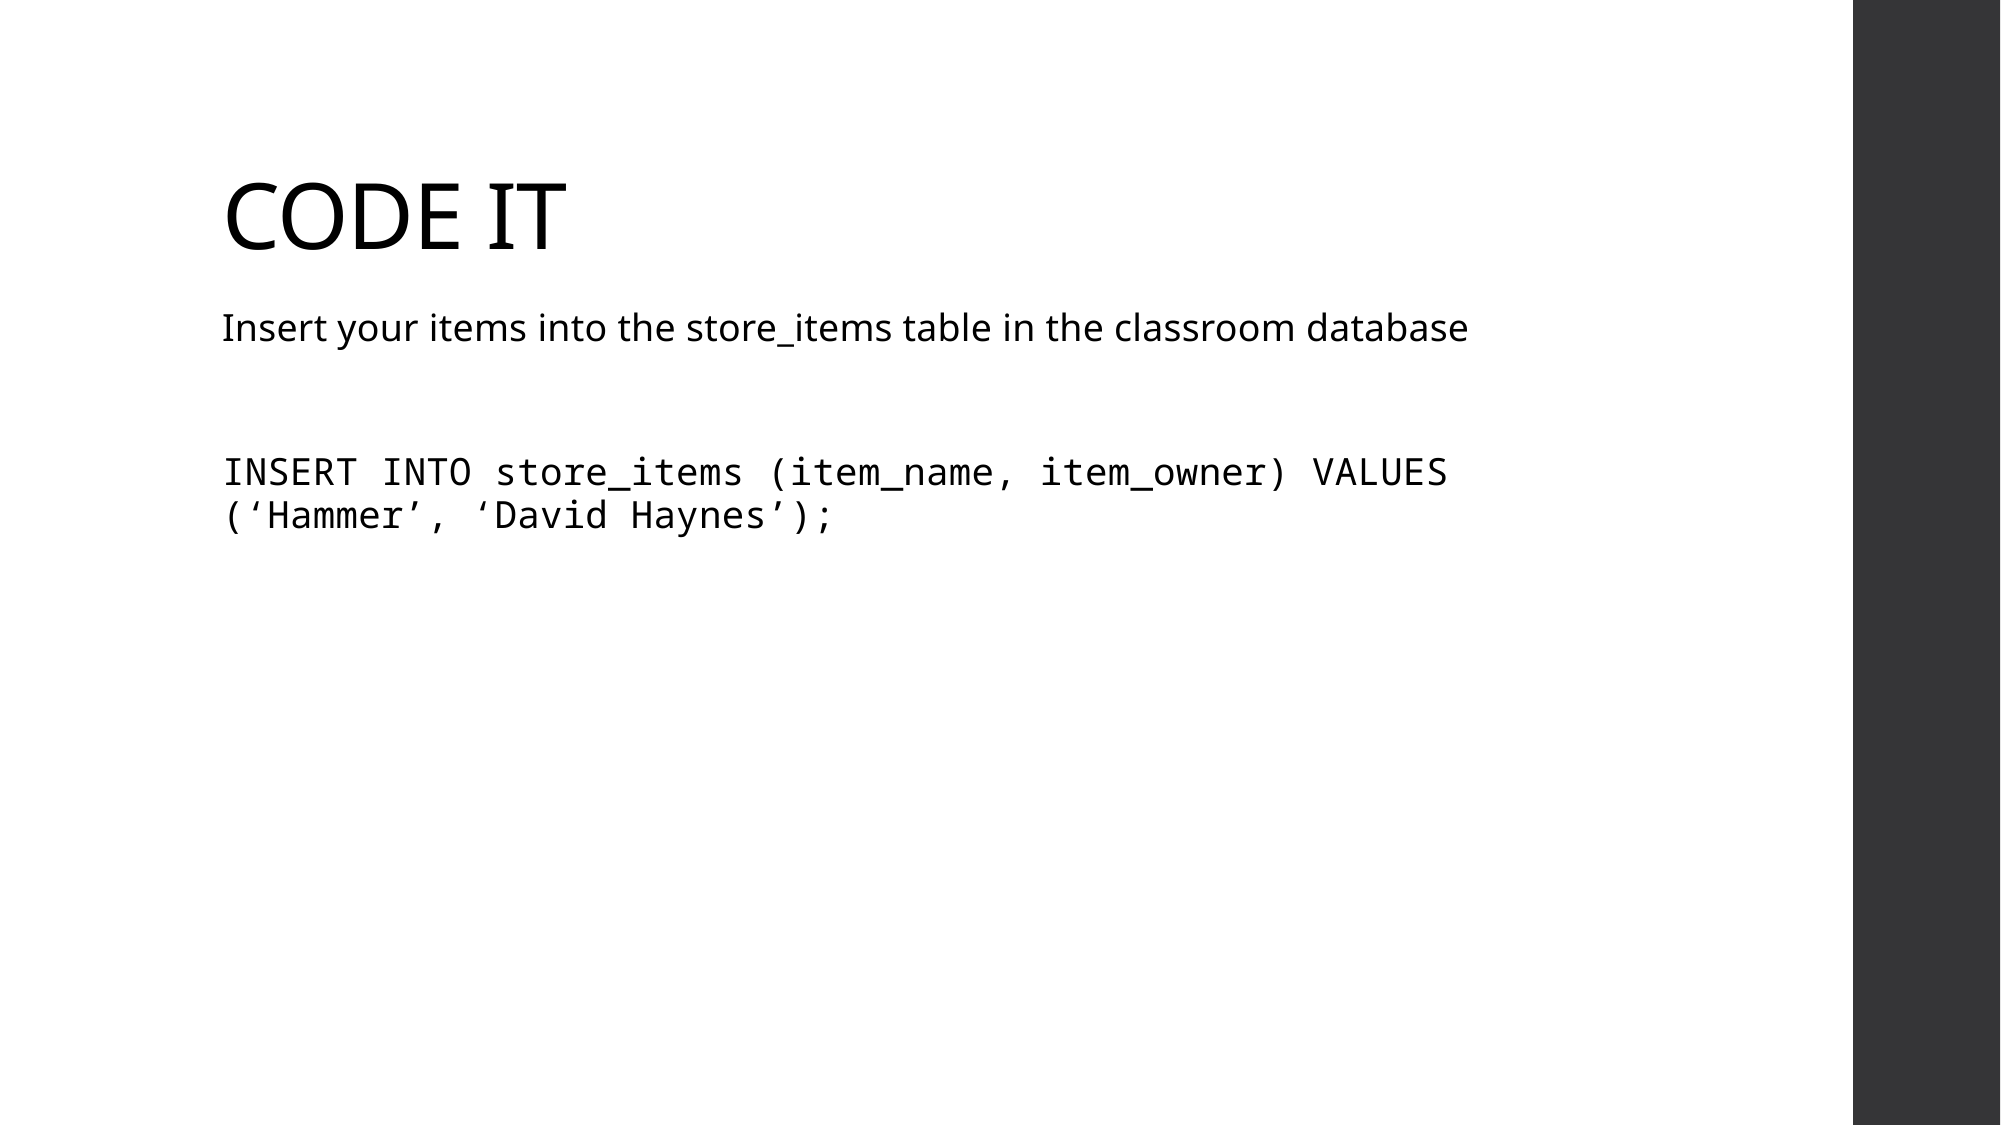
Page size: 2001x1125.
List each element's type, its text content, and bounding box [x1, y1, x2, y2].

title CODE IT [206, 60, 1797, 278]
list Insert your items into the store_items table in the classroom database INSERT INTO store_items (item_name, item_owner) VALUES (‘Hammer’, ‘David Haynes’); [206, 299, 1617, 1014]
